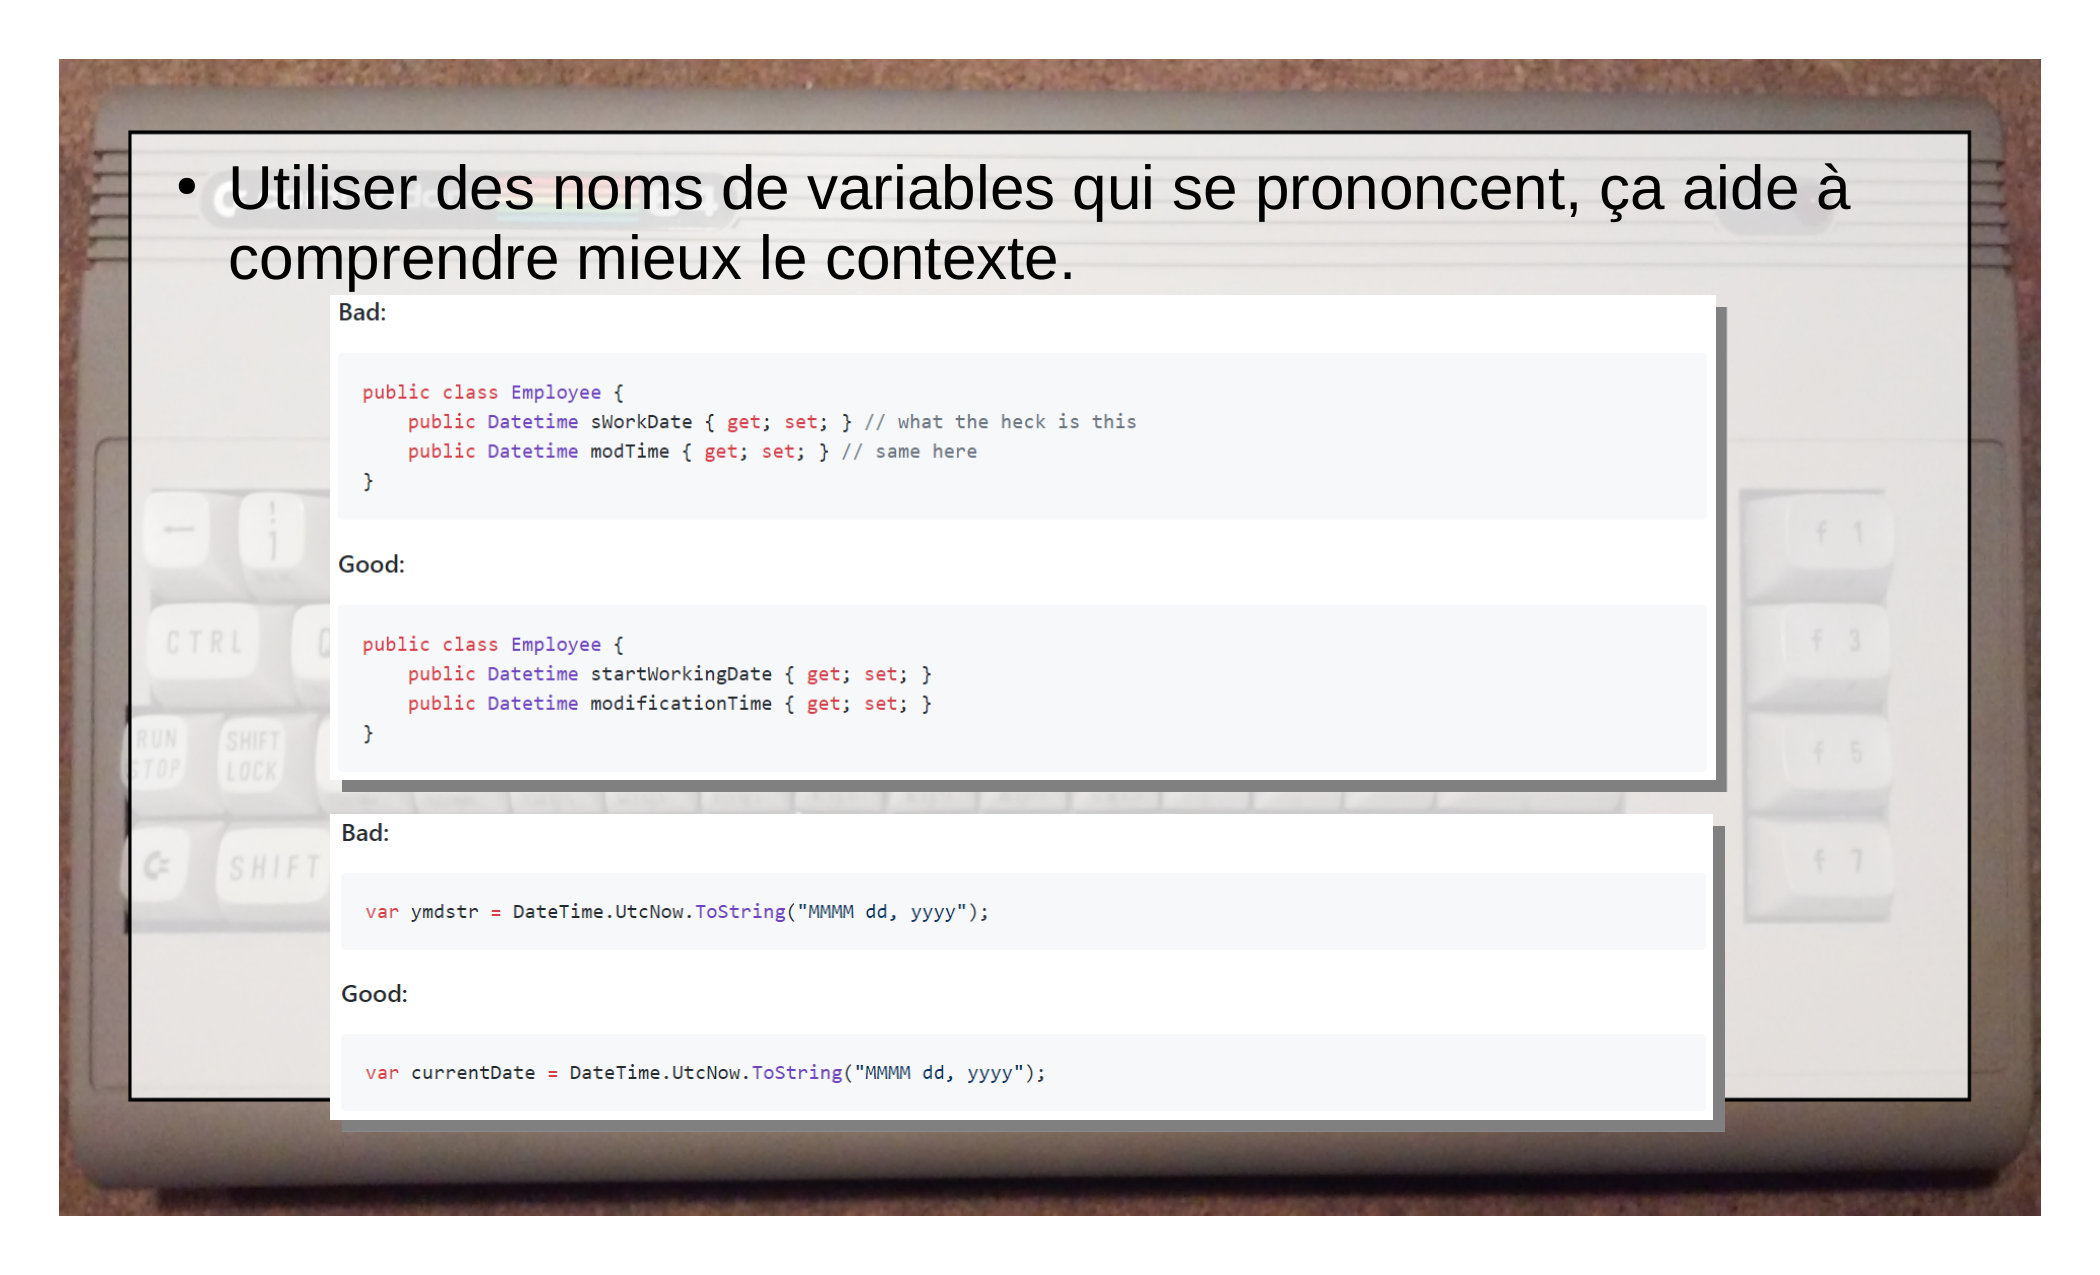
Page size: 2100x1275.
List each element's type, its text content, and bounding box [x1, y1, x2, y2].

picture [59, 59, 2041, 1216]
list Utiliser des noms de variables qui se prononcent, ça aide à comprendre mieux le contexte. [158, 153, 1942, 1094]
